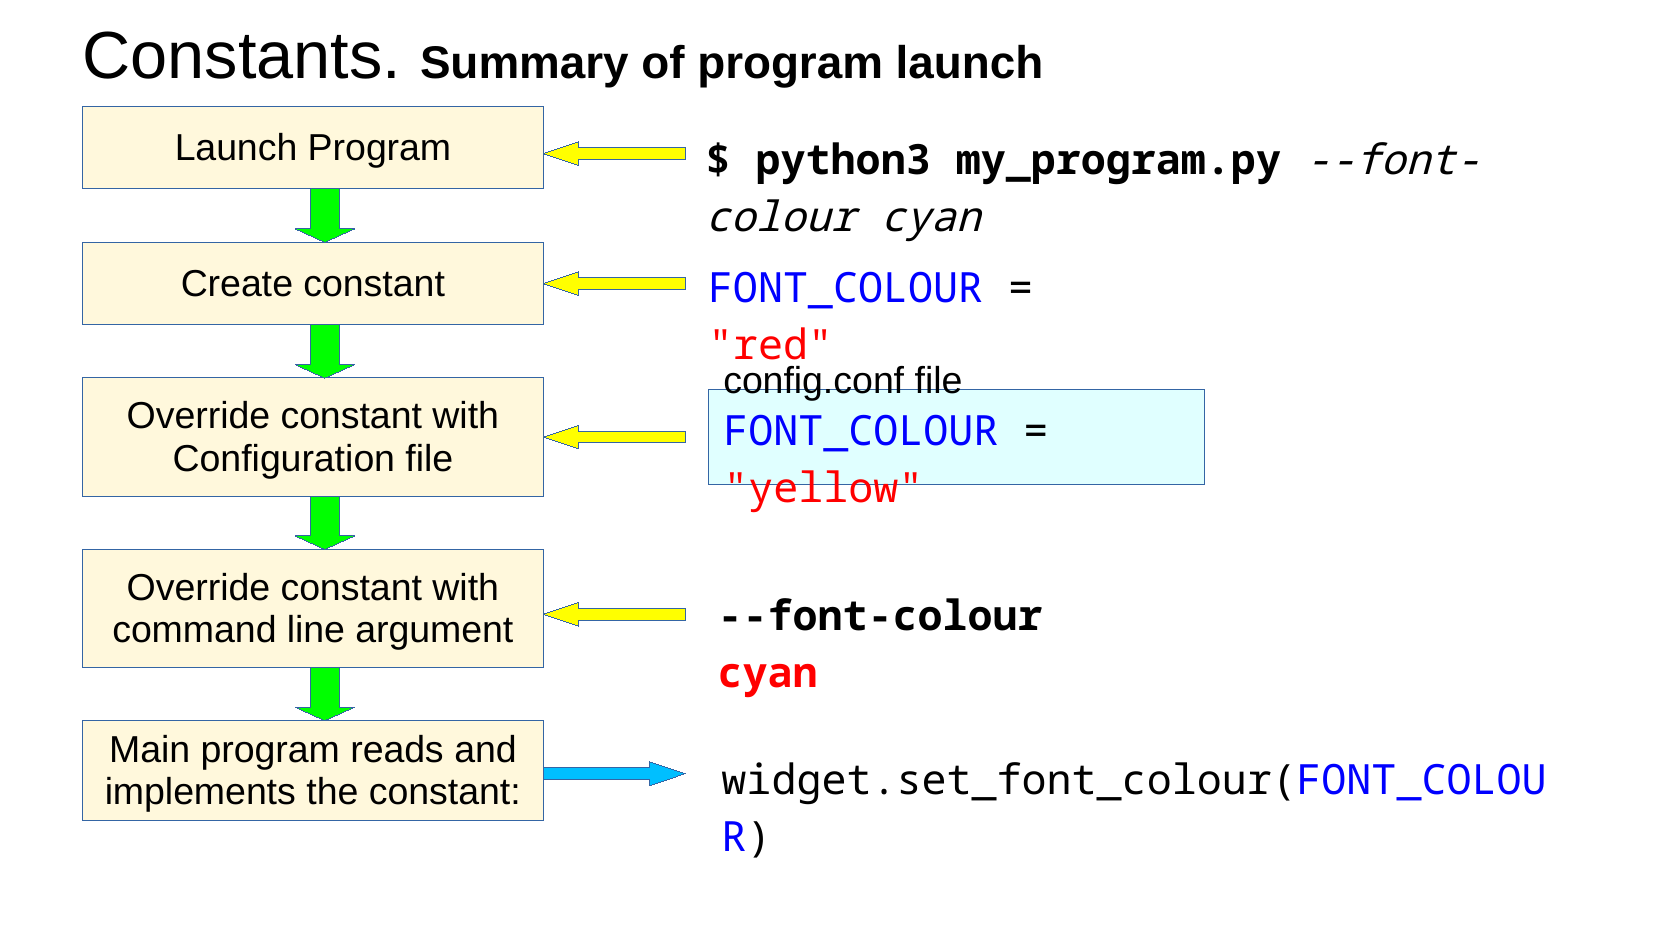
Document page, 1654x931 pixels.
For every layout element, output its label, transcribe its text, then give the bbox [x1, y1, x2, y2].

text_box [543, 602, 686, 627]
title Constants. Summary of program launch [82, 10, 1571, 101]
text_box Override constant with command line argument [82, 549, 544, 668]
text_box config.conf file FONT_COLOUR = "yellow" [708, 389, 1205, 485]
text_box FONT_COLOUR = "red" [693, 250, 1123, 308]
text_box --font-colour cyan [702, 578, 1140, 645]
text_box widget.set_font_colour(FONT_COLOUR) [706, 742, 1581, 799]
text_box [543, 425, 686, 449]
text_box [543, 141, 686, 166]
text_box Create constant [82, 242, 544, 325]
text_box [295, 496, 355, 550]
text_box [295, 324, 355, 379]
text_box $ python3 my_program.py --font-colour cyan [690, 122, 1630, 189]
text_box [295, 188, 355, 243]
text_box Main program reads and implements the constant: [82, 720, 544, 821]
text_box Launch Program [82, 106, 544, 189]
text_box [295, 667, 355, 721]
text_box Override constant with Configuration file [82, 377, 544, 497]
text_box [543, 271, 686, 296]
text_box [543, 761, 686, 786]
